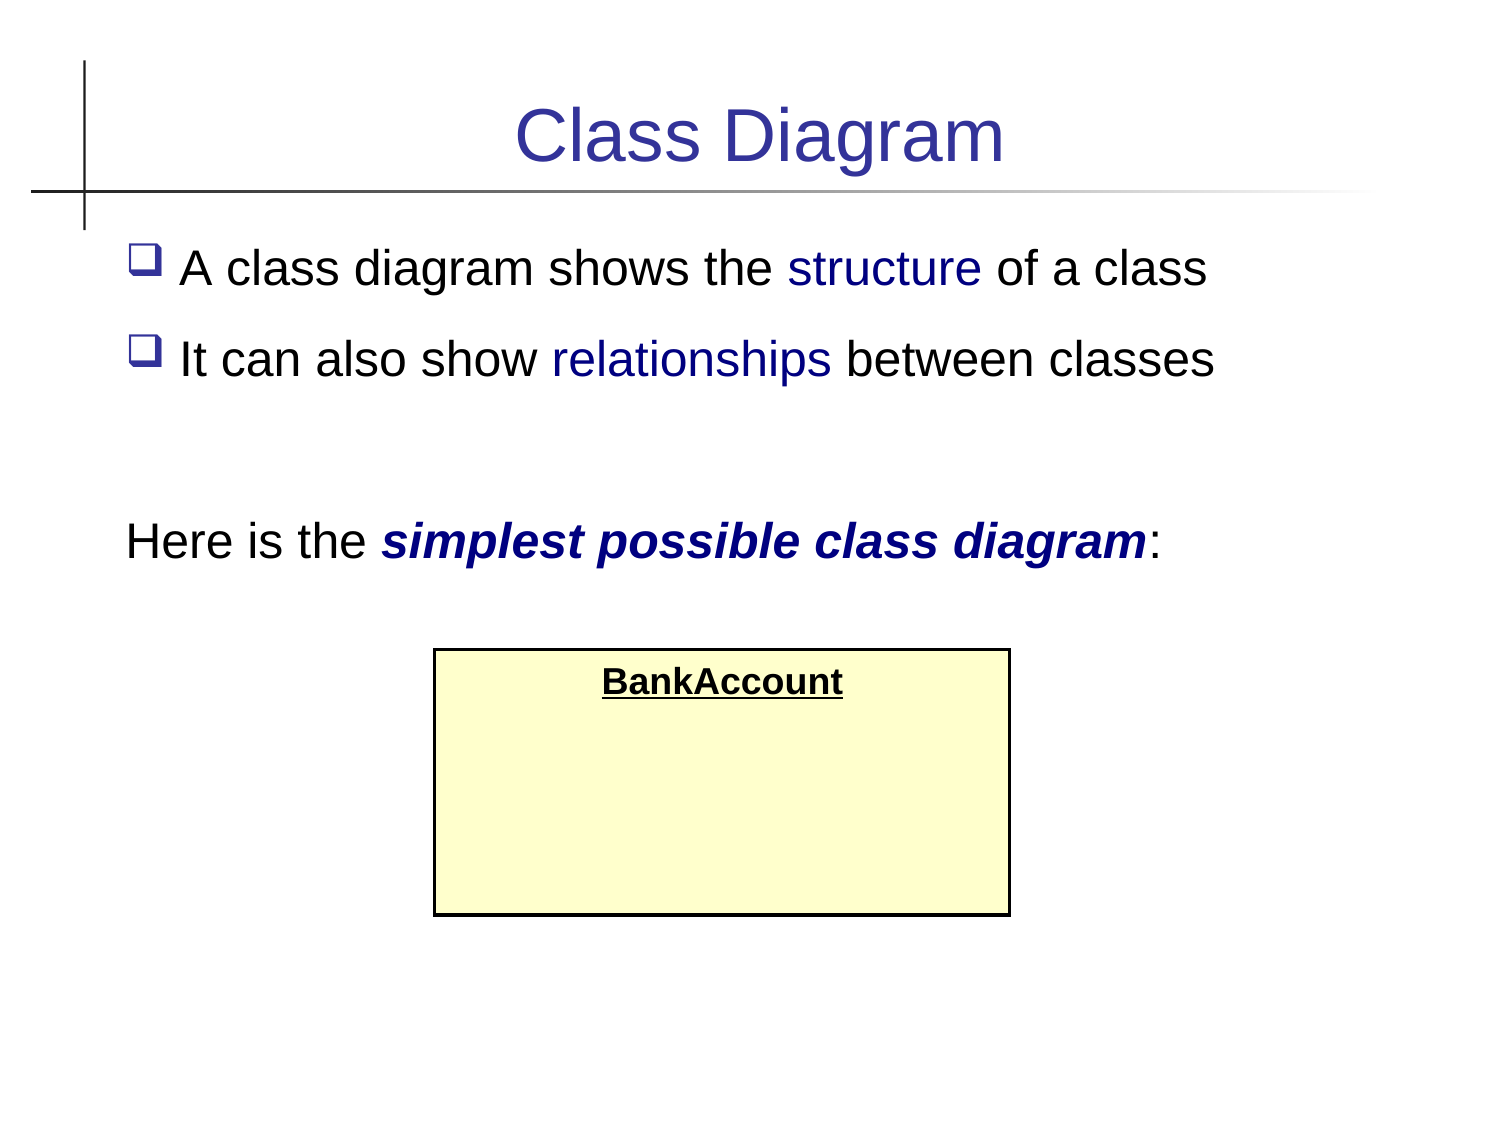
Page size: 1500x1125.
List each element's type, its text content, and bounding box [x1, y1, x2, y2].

text_box BankAccount [434, 649, 1010, 916]
title Class Diagram [100, 42, 1400, 185]
list A class diagram shows the structure of a class It can also show relationships between classes Here is the simplest possible class diagram: [110, 227, 1411, 960]
